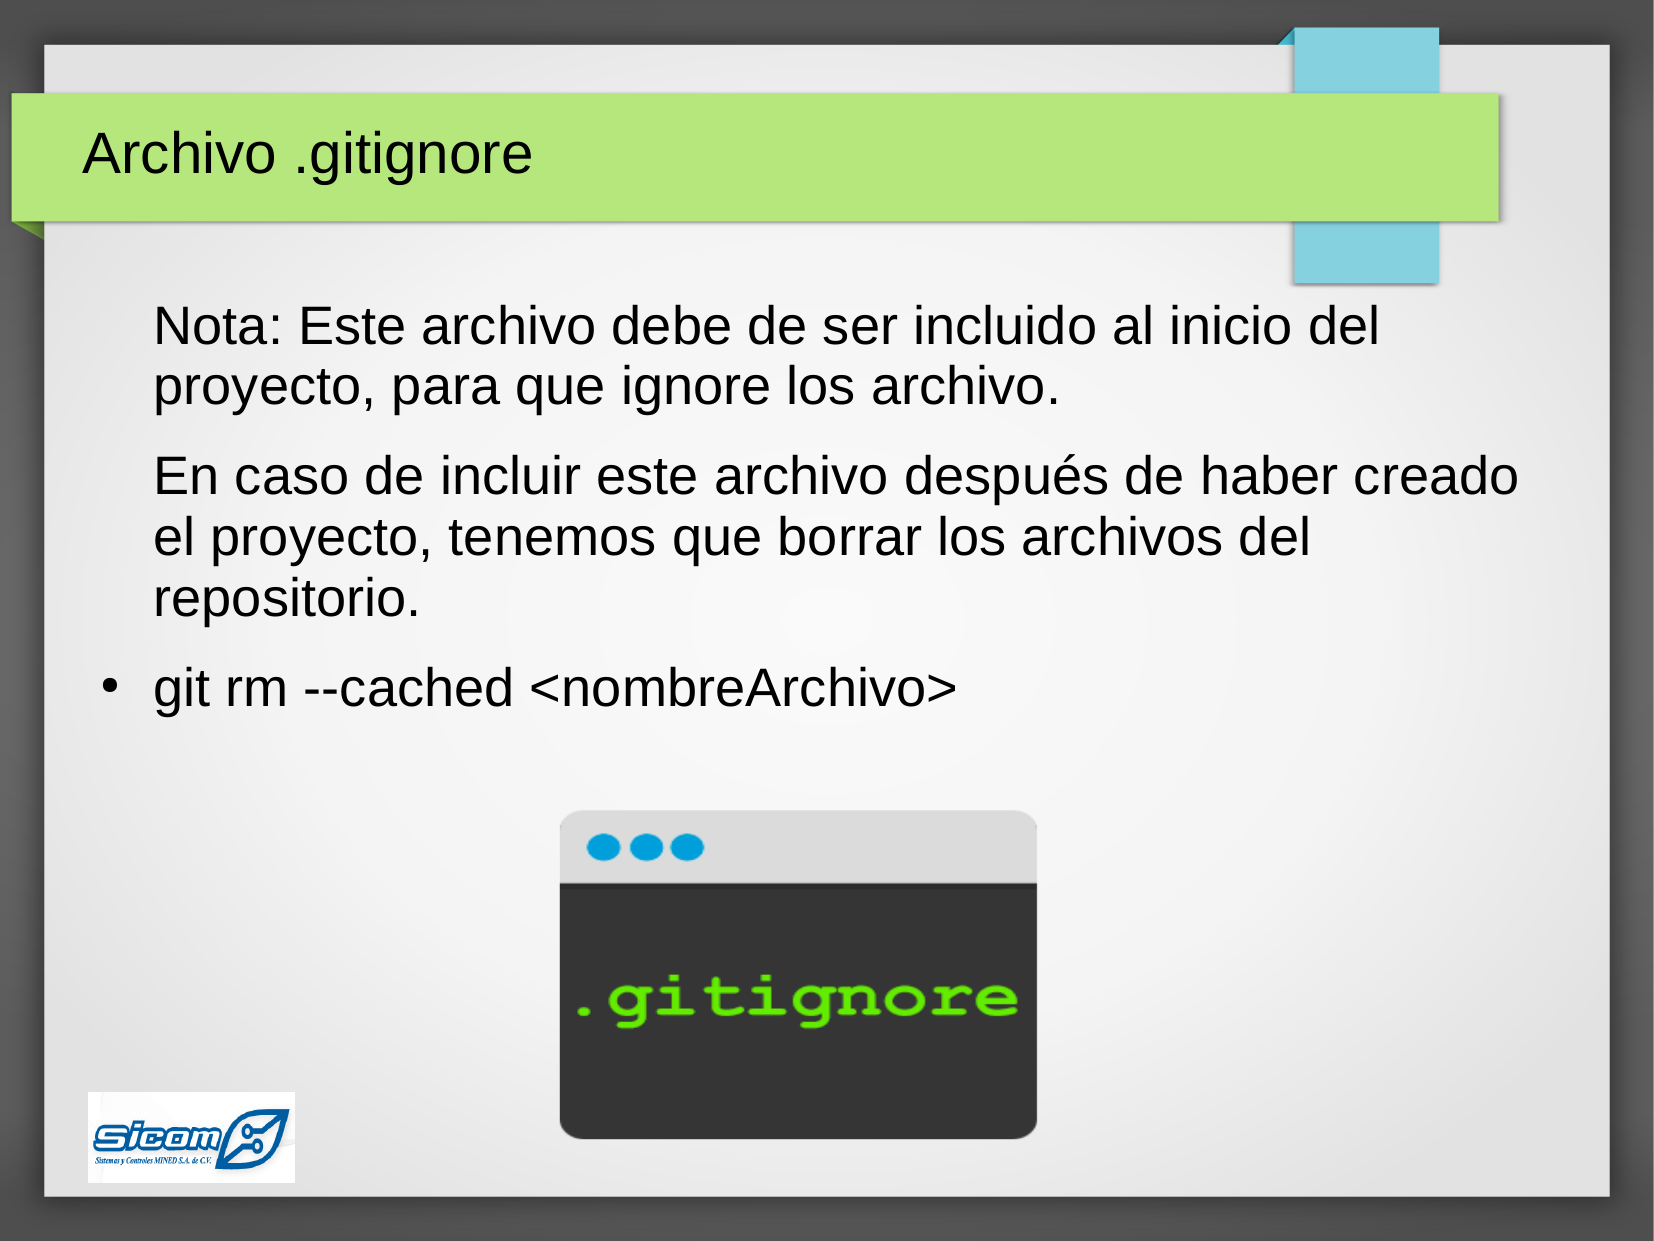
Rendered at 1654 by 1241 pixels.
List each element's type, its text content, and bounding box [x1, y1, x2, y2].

picture [0, 0, 1654, 1241]
list Nota: Este archivo debe de ser incluido al inicio del proyecto, para que ignore los archivo. En caso de incluir este archivo después de haber creado el proyecto, tenemos que borrar los archivos del repositorio. git rm --cached <nombreArchivo> [82, 295, 1571, 1015]
title Archivo .gitignore [82, 94, 1264, 213]
